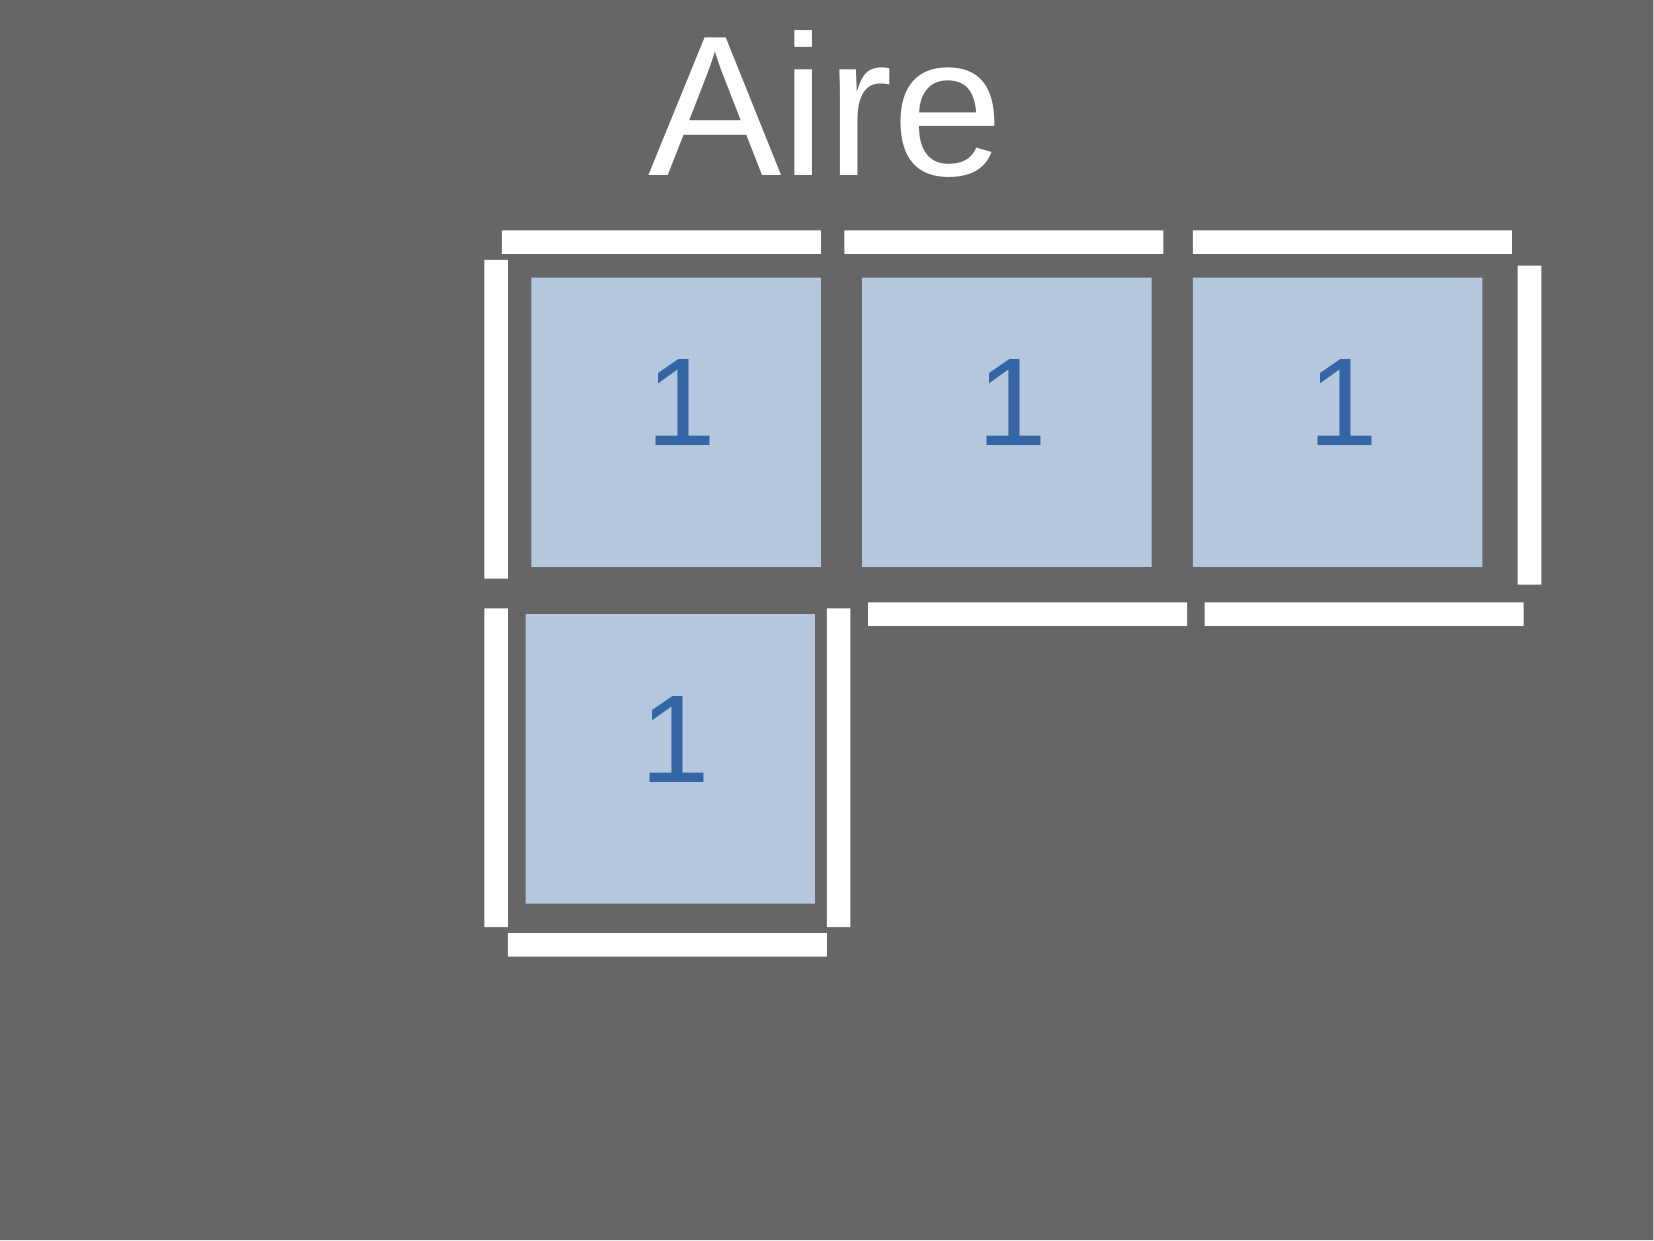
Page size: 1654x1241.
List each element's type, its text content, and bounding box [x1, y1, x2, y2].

text_box [0, 0, 1654, 1241]
text_box 1 [631, 324, 732, 480]
text_box 1 [1293, 324, 1393, 480]
text_box 1 [962, 324, 1062, 480]
title Aire [353, 0, 1300, 237]
text_box 1 [625, 661, 726, 817]
